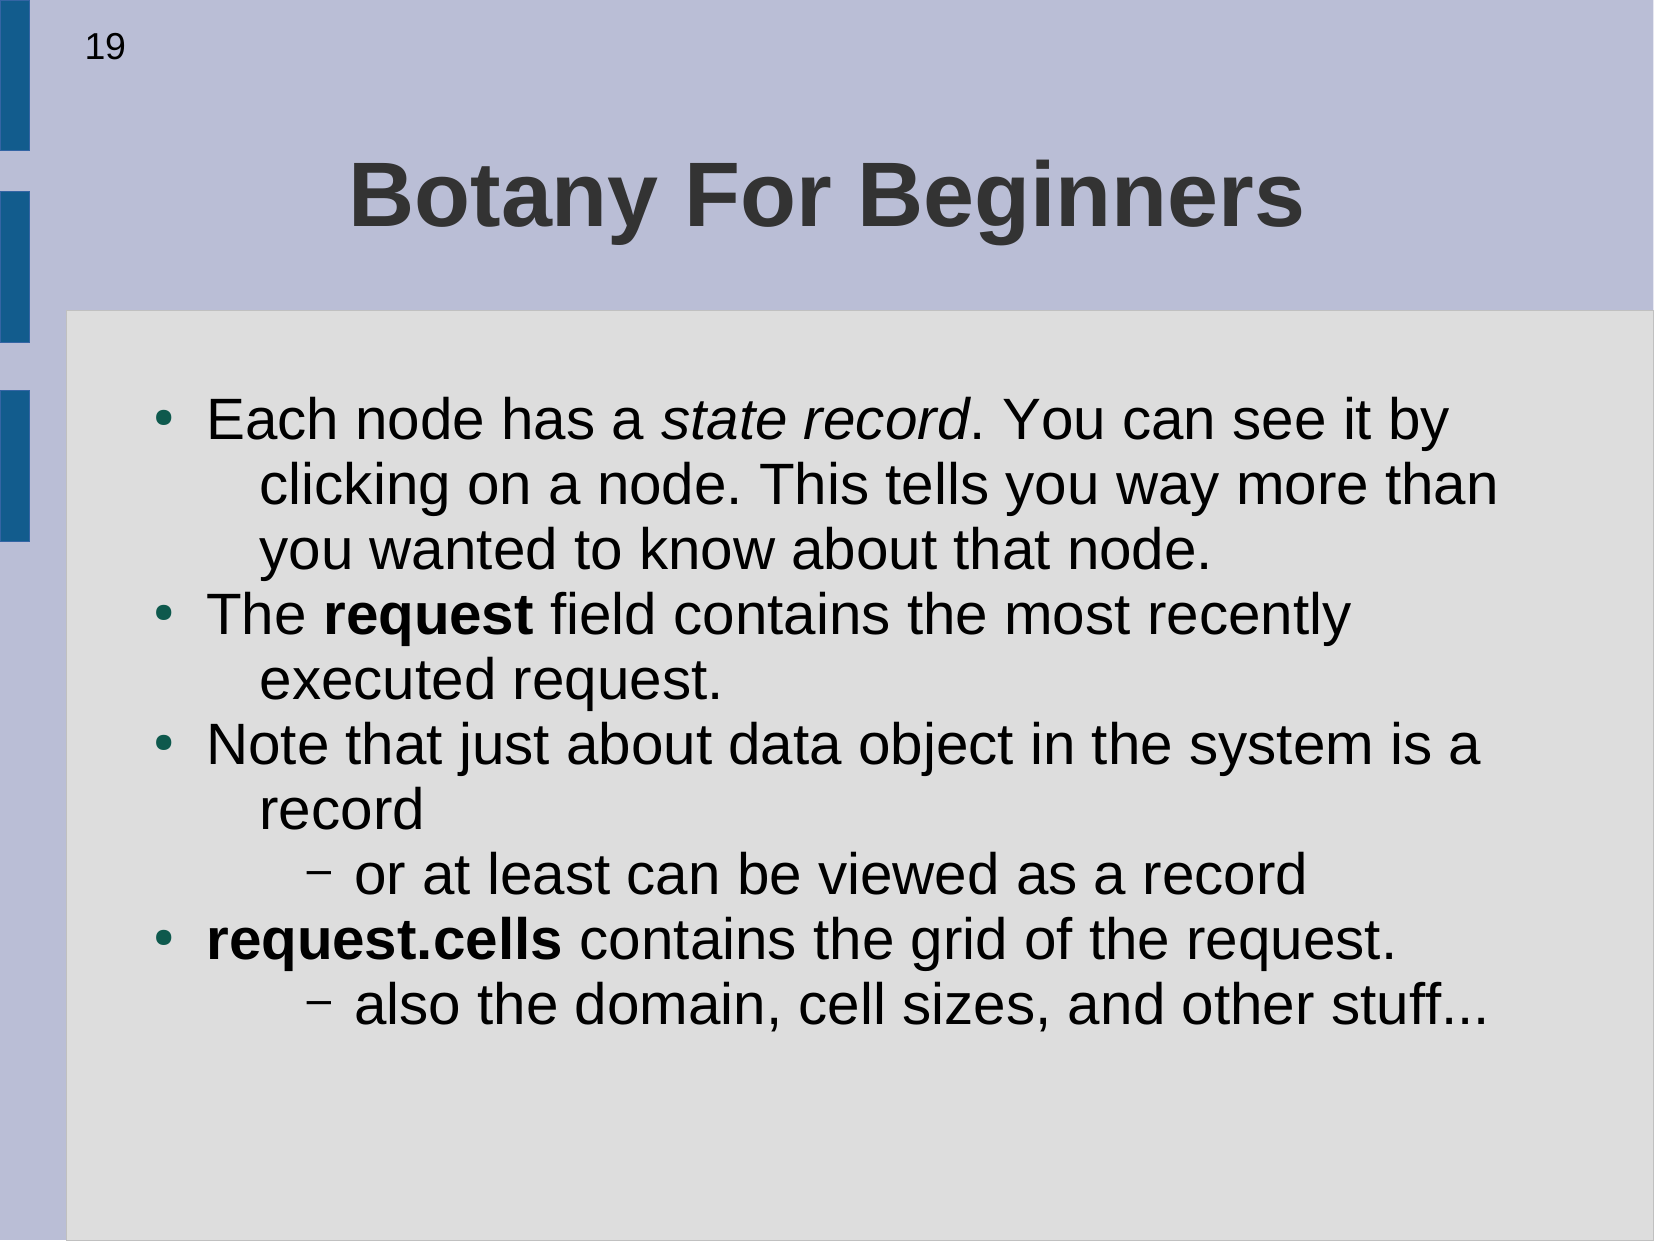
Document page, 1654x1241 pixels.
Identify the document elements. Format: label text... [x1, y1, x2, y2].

text_box <number> [108, 18, 232, 92]
list Each node has a state record. You can see it by clicking on a node. This tells you way more than you wanted to know about that node. The request field contains the most recently executed request. Note that just about data object in the system is a record or at least can be viewed as a record request.cells contains the grid of the request. also the domain, cell sizes, and other stuff... [117, 386, 1531, 1037]
title Botany For Beginners [121, 91, 1534, 299]
